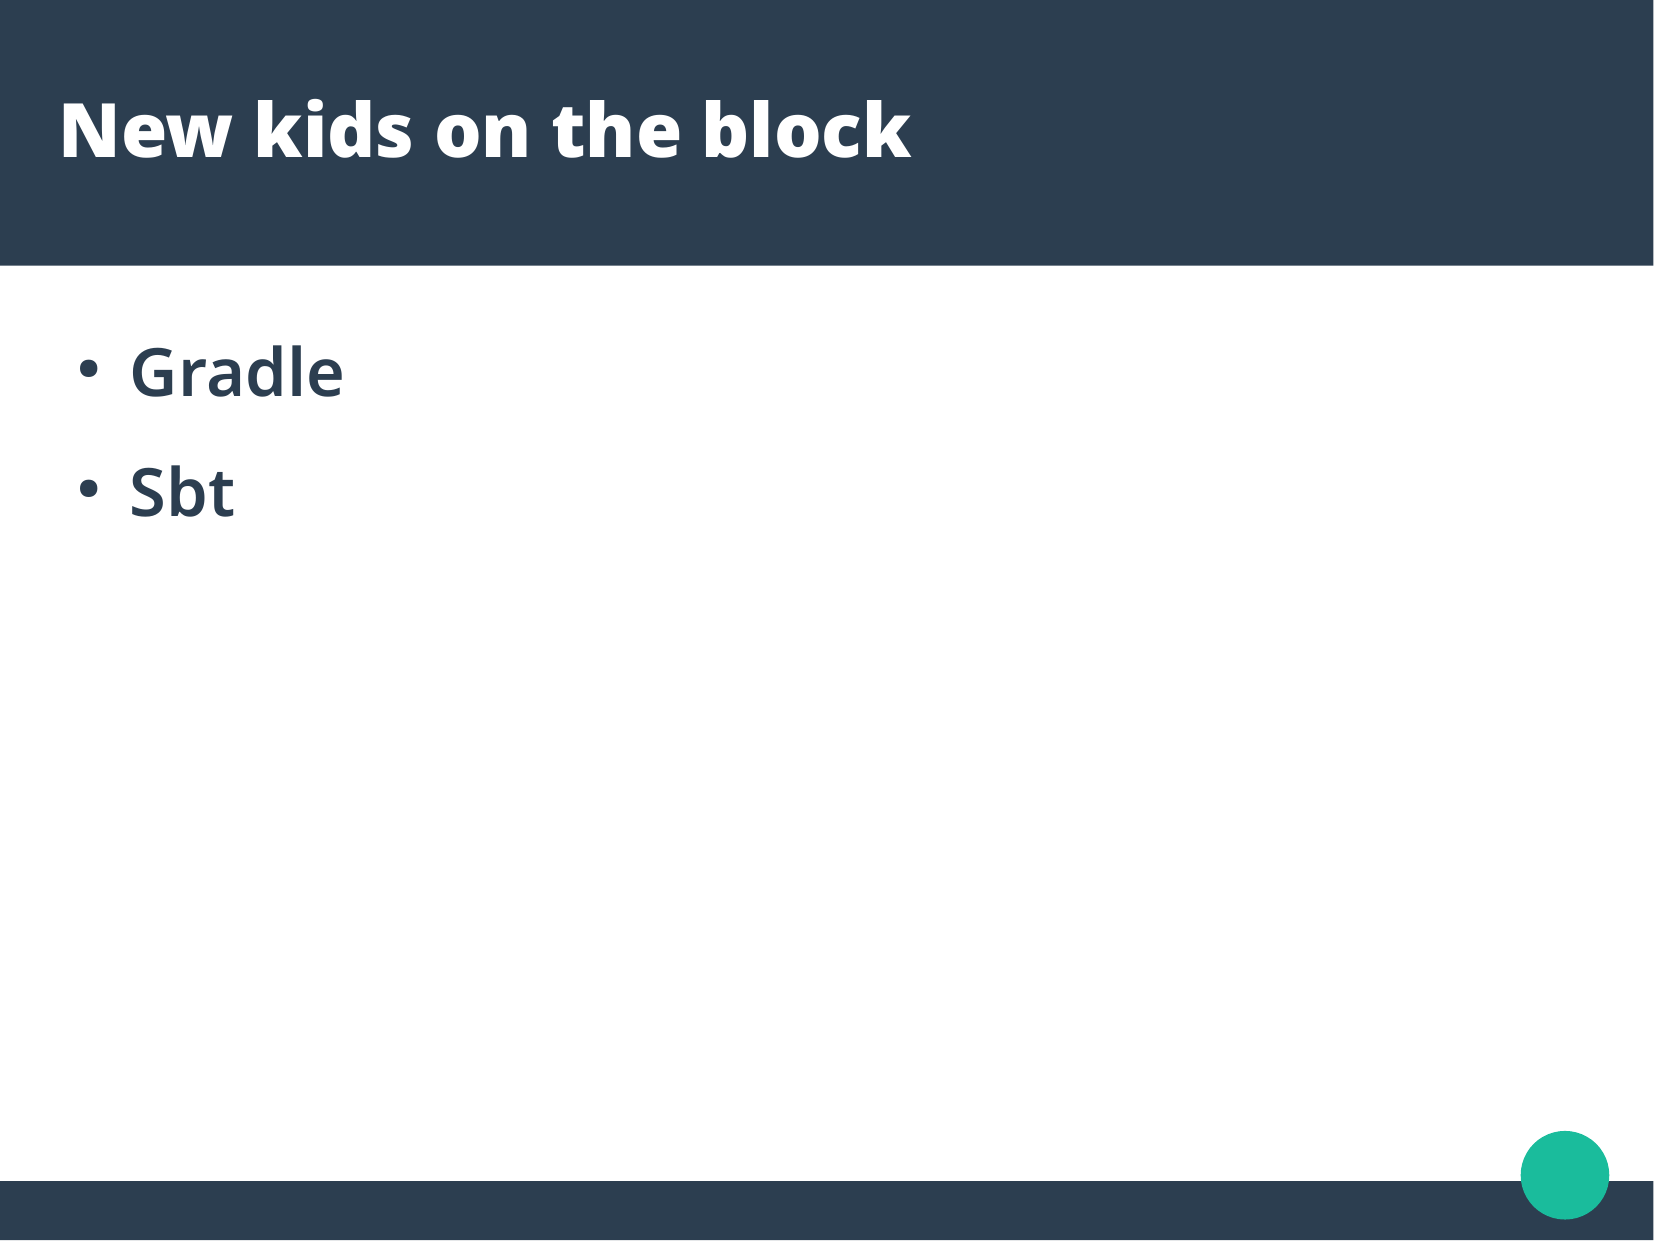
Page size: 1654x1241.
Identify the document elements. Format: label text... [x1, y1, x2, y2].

list Gradle Sbt [59, 324, 1595, 1152]
title New kids on the block [59, 49, 1595, 207]
